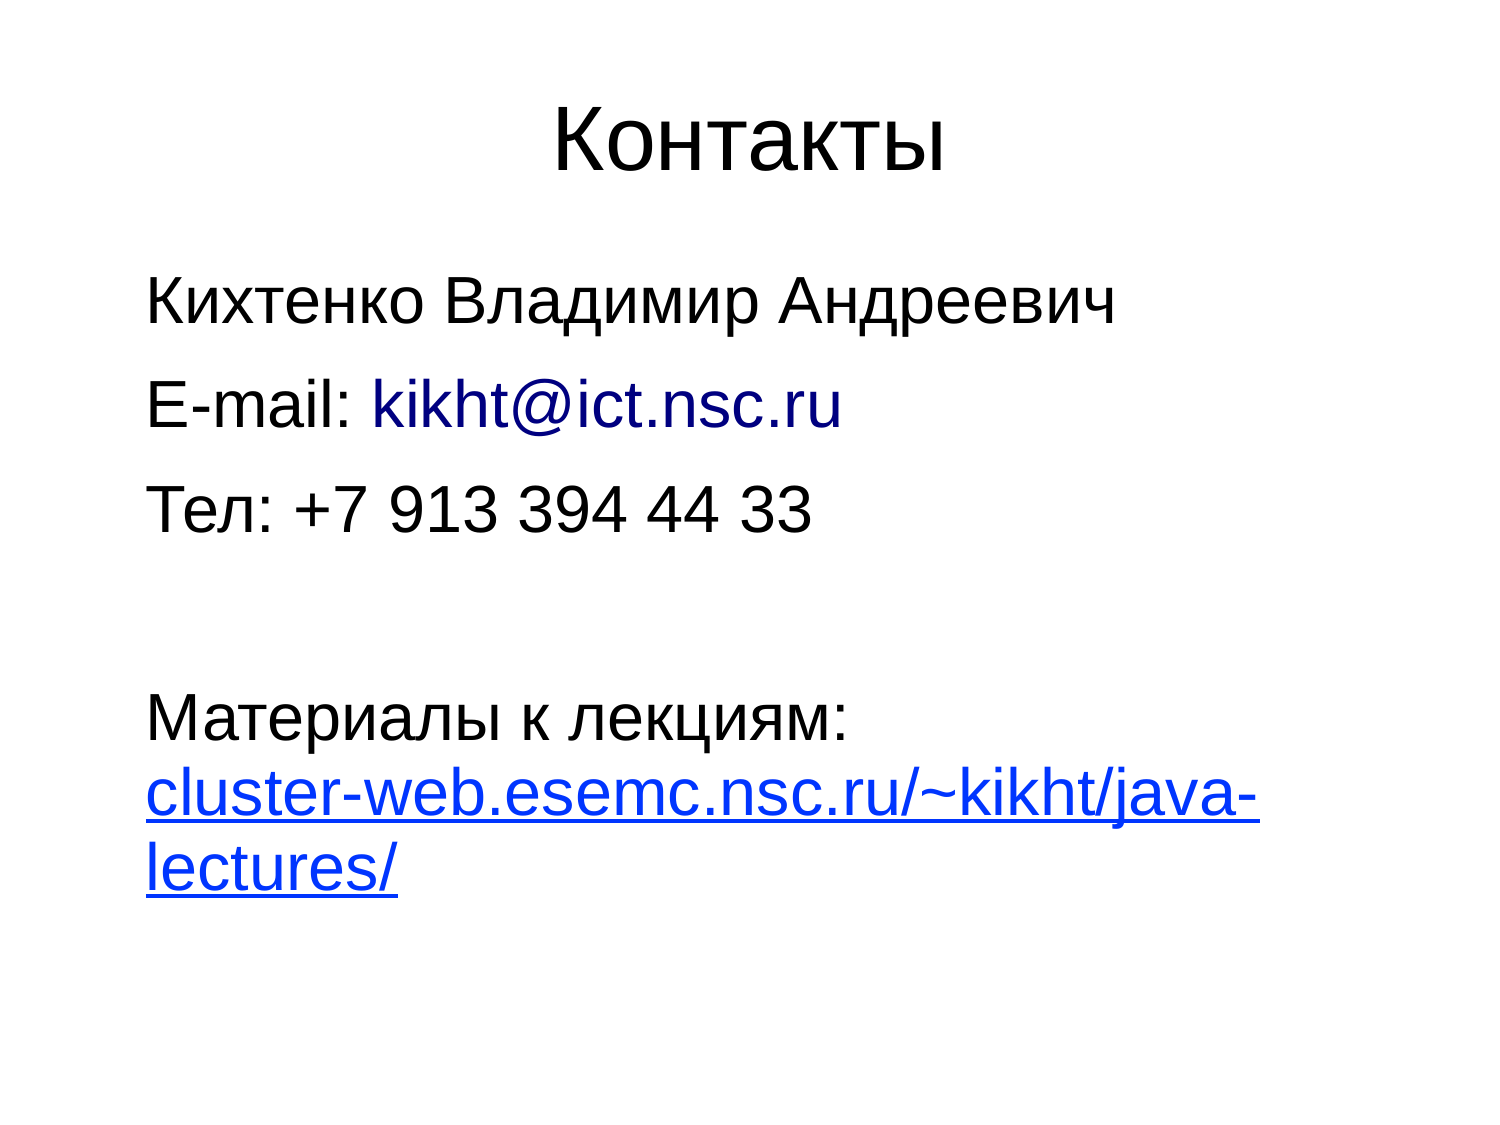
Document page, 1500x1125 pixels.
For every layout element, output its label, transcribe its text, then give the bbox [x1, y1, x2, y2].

list Кихтенко Владимир Андреевич E-mail: kikht@ict.nsc.ru Тел: +7 913 394 44 33 Материалы к лекциям: cluster-web.esemc.nsc.ru/~kikht/java-lectures/ [75, 263, 1425, 916]
title Контакты [75, 44, 1425, 233]
